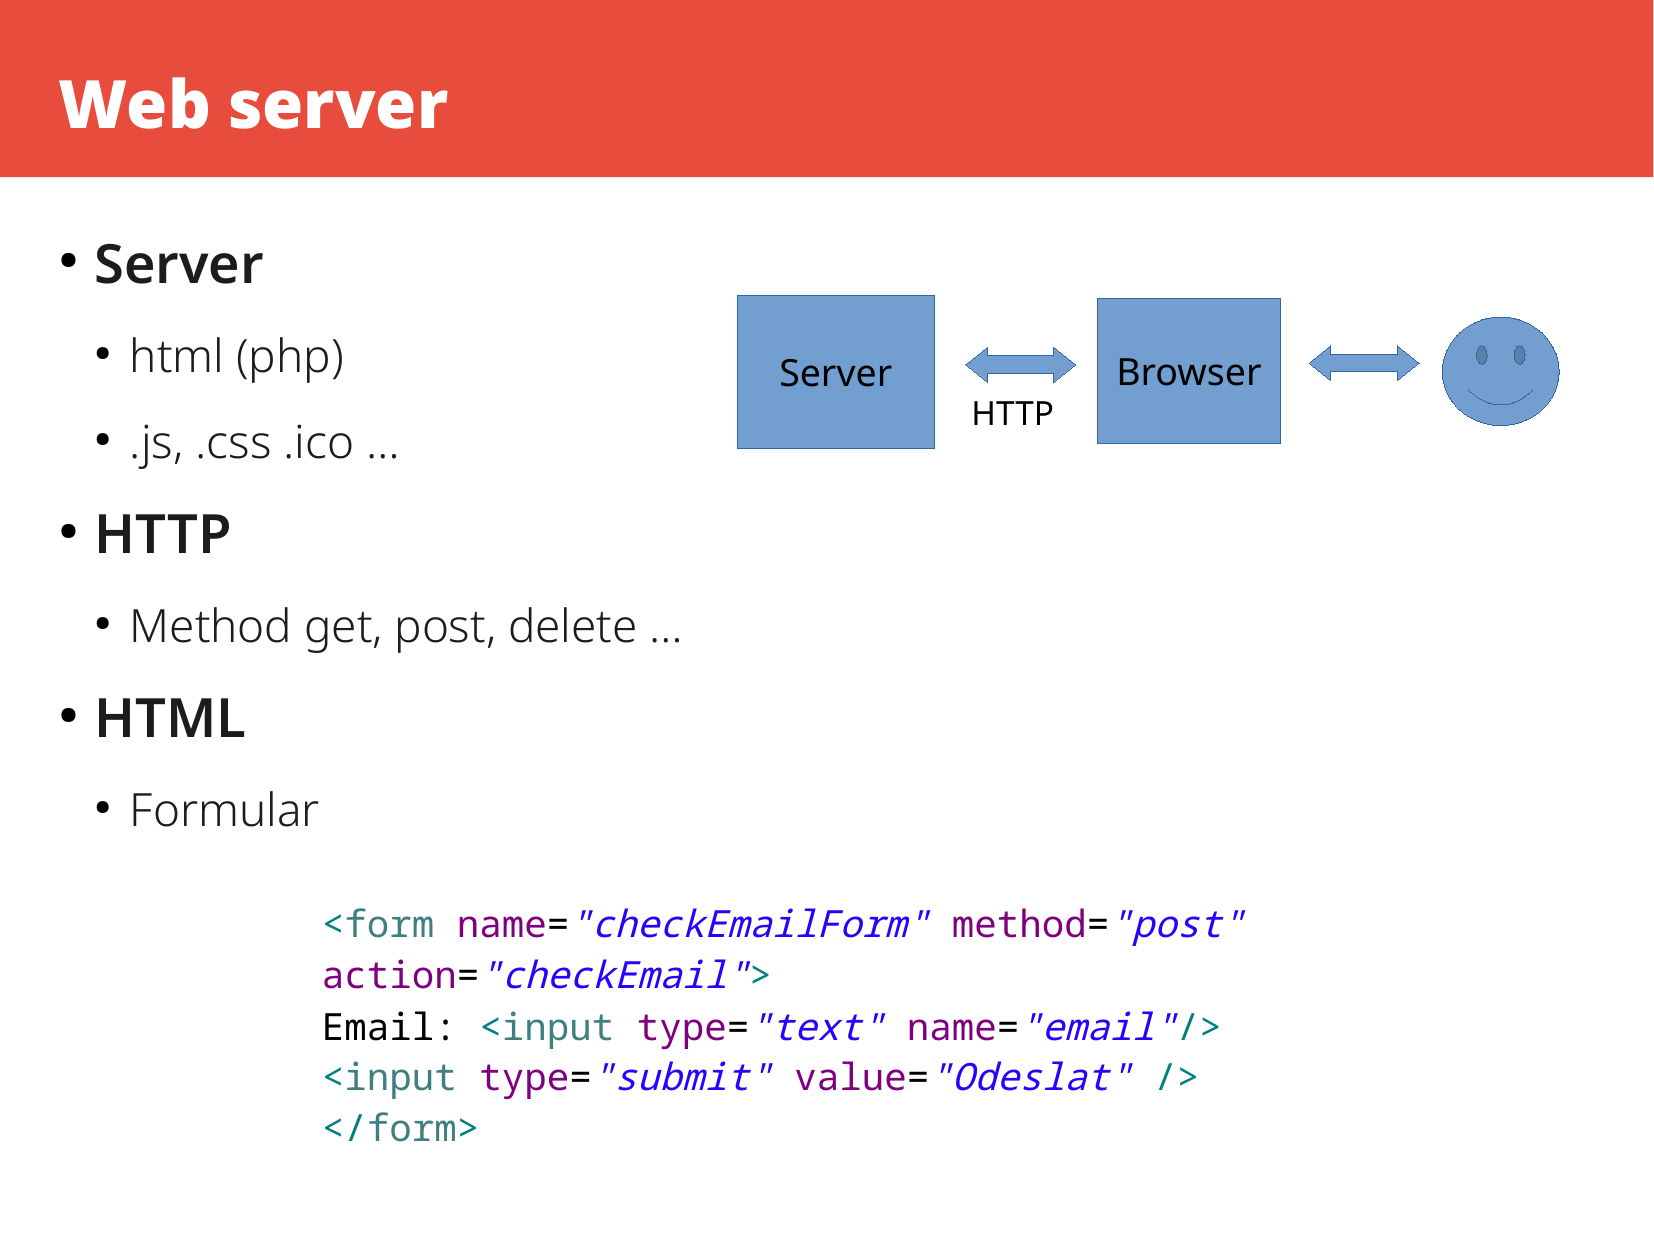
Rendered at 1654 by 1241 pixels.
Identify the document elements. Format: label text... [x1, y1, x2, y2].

title Web server [59, 0, 1595, 148]
text_box [965, 347, 1076, 382]
text_box HTTP [956, 382, 1076, 439]
text_box Server [737, 295, 935, 449]
text_box <form name="checkEmailForm" method="post" action="checkEmail"> Email: <input type="text" name="email"/> <input type="submit" value="Odeslat" /> </form> [307, 890, 1653, 1170]
text_box [1442, 317, 1560, 426]
text_box Browser [1097, 298, 1281, 444]
list Server html (php) .js, .css .ico … HTTP Method get, post, delete … HTML Formular [59, 225, 1593, 1183]
text_box [1309, 345, 1420, 381]
